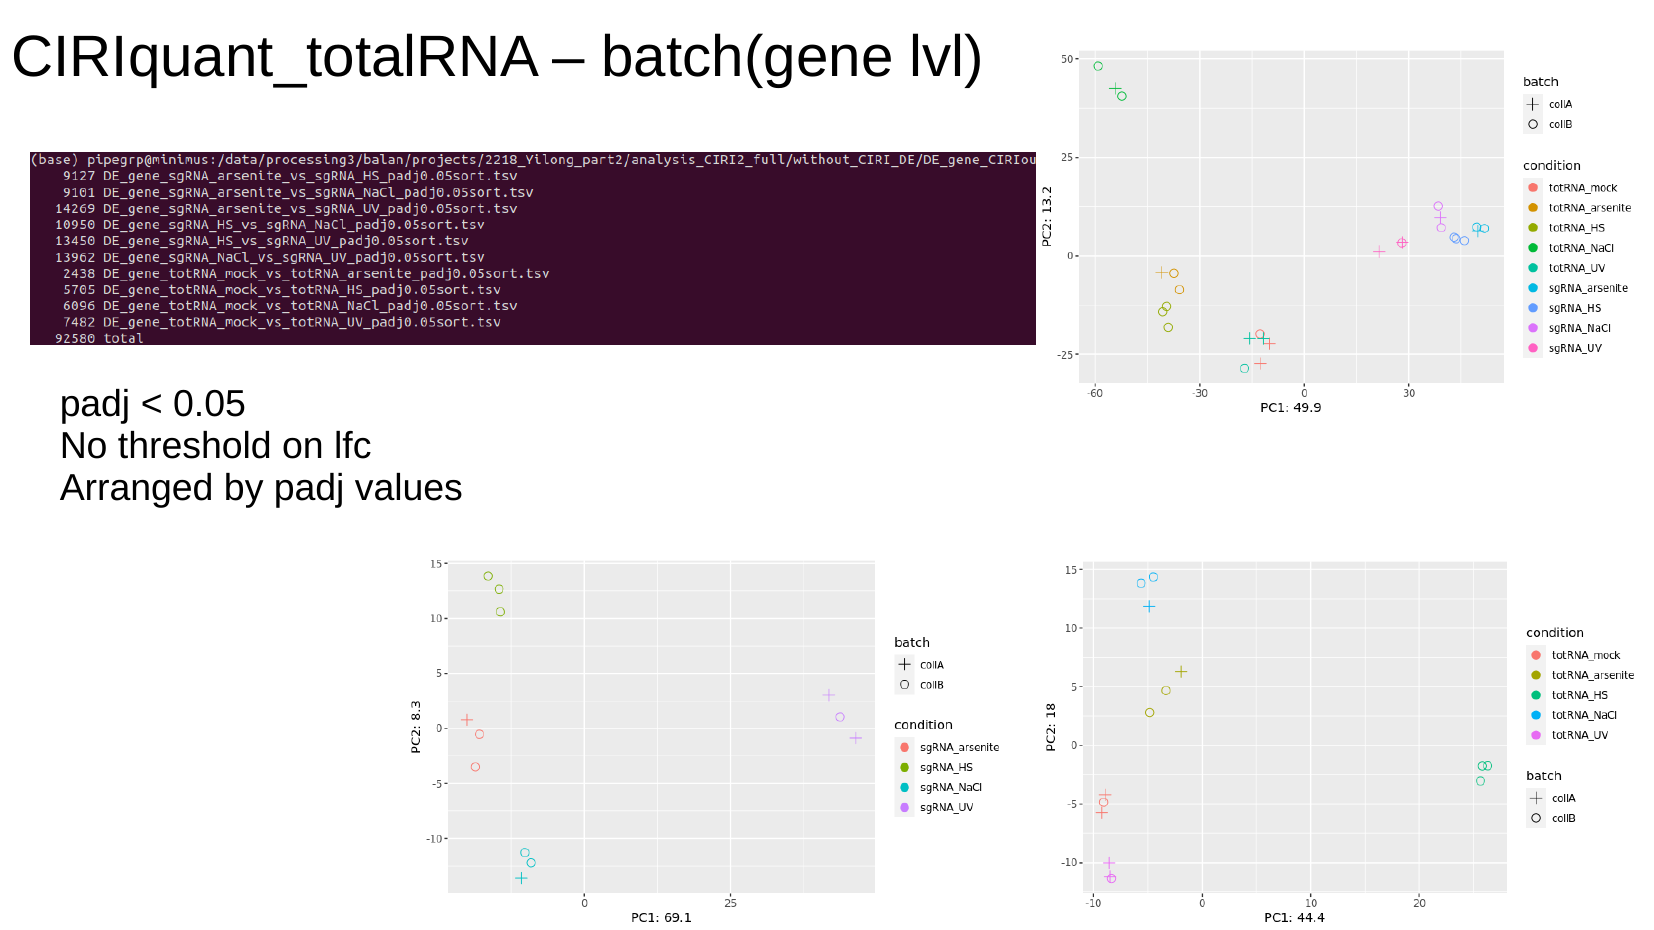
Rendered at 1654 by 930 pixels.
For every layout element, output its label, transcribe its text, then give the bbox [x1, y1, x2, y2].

picture [405, 554, 1012, 930]
picture [30, 44, 1644, 420]
title CIRIquant_totalRNA – batch(gene lvl) [11, 6, 1066, 105]
picture [1040, 555, 1647, 930]
text_box padj < 0.05 No threshold on lfc Arranged by padj values [45, 375, 811, 558]
